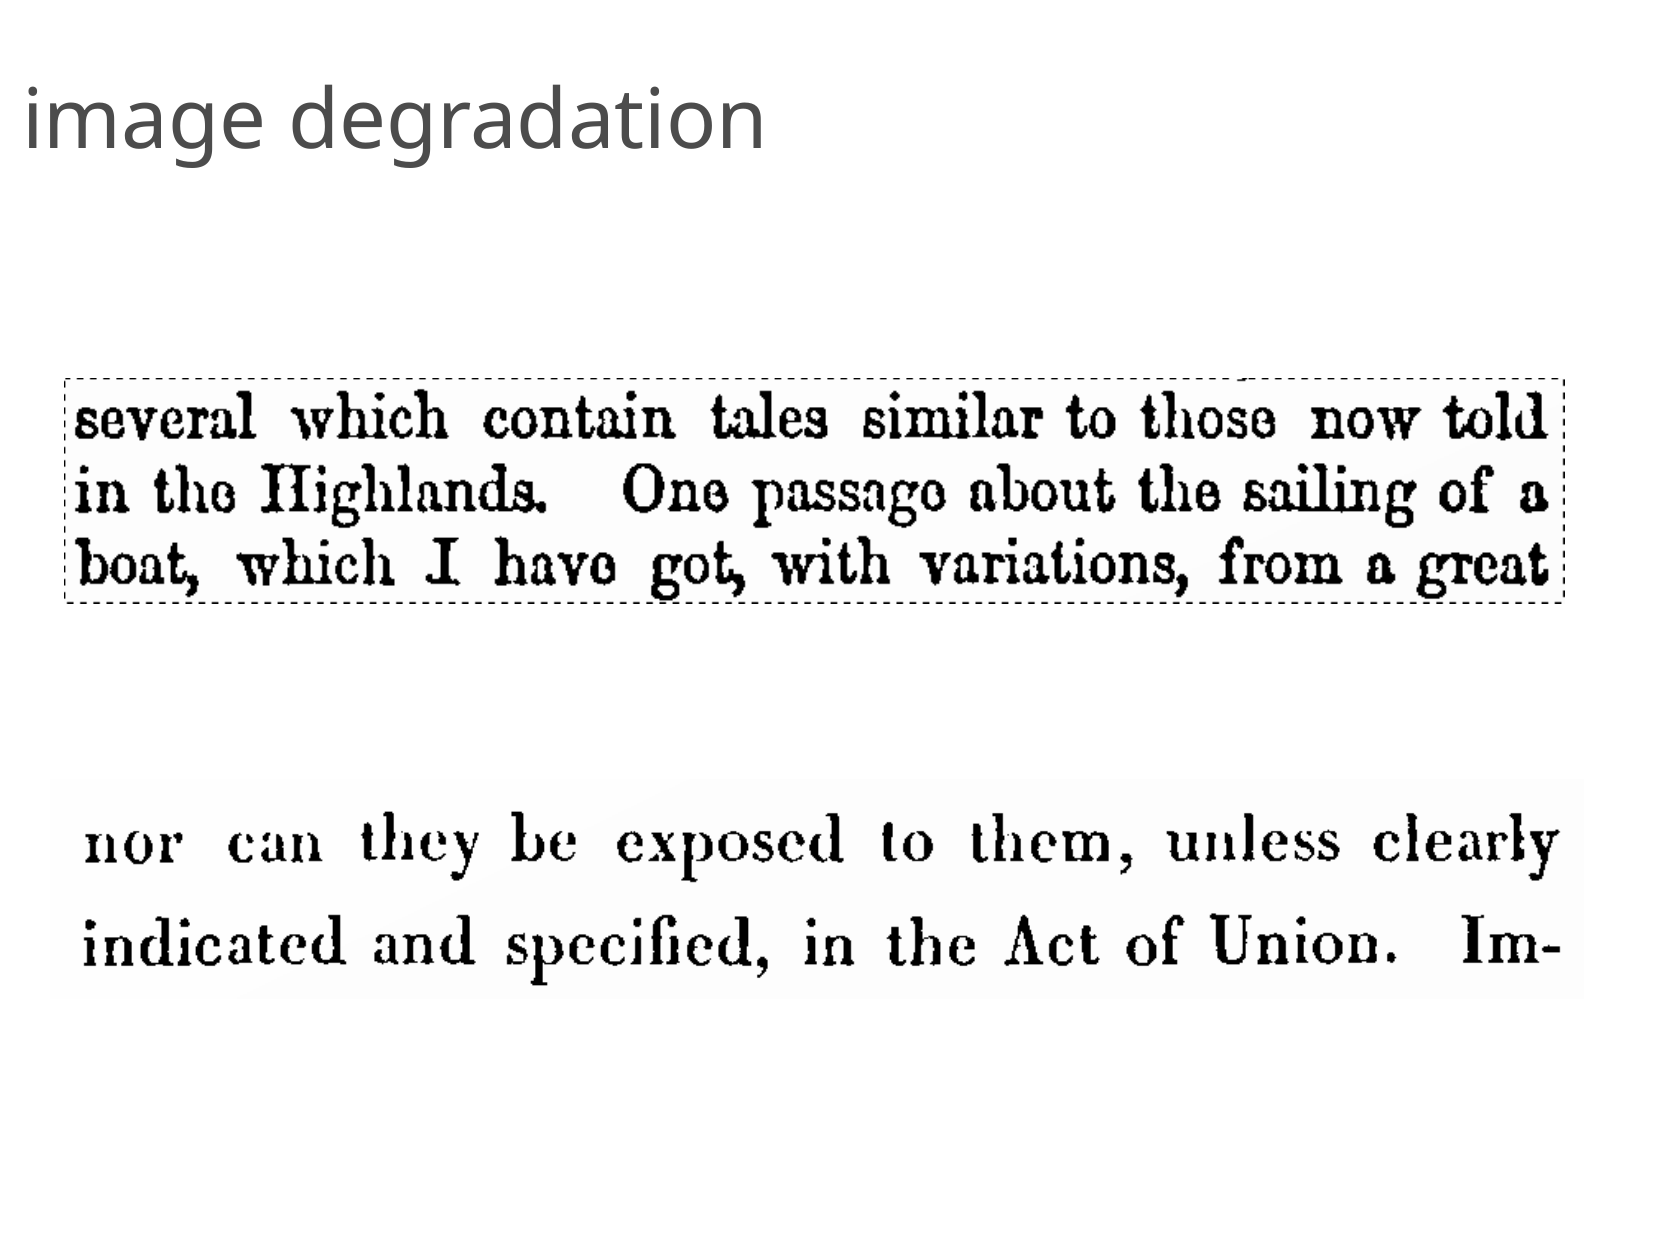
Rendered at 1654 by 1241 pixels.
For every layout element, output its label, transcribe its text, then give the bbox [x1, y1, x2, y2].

picture [64, 378, 1565, 604]
picture [50, 779, 1584, 999]
title image degradation [22, 26, 1654, 205]
